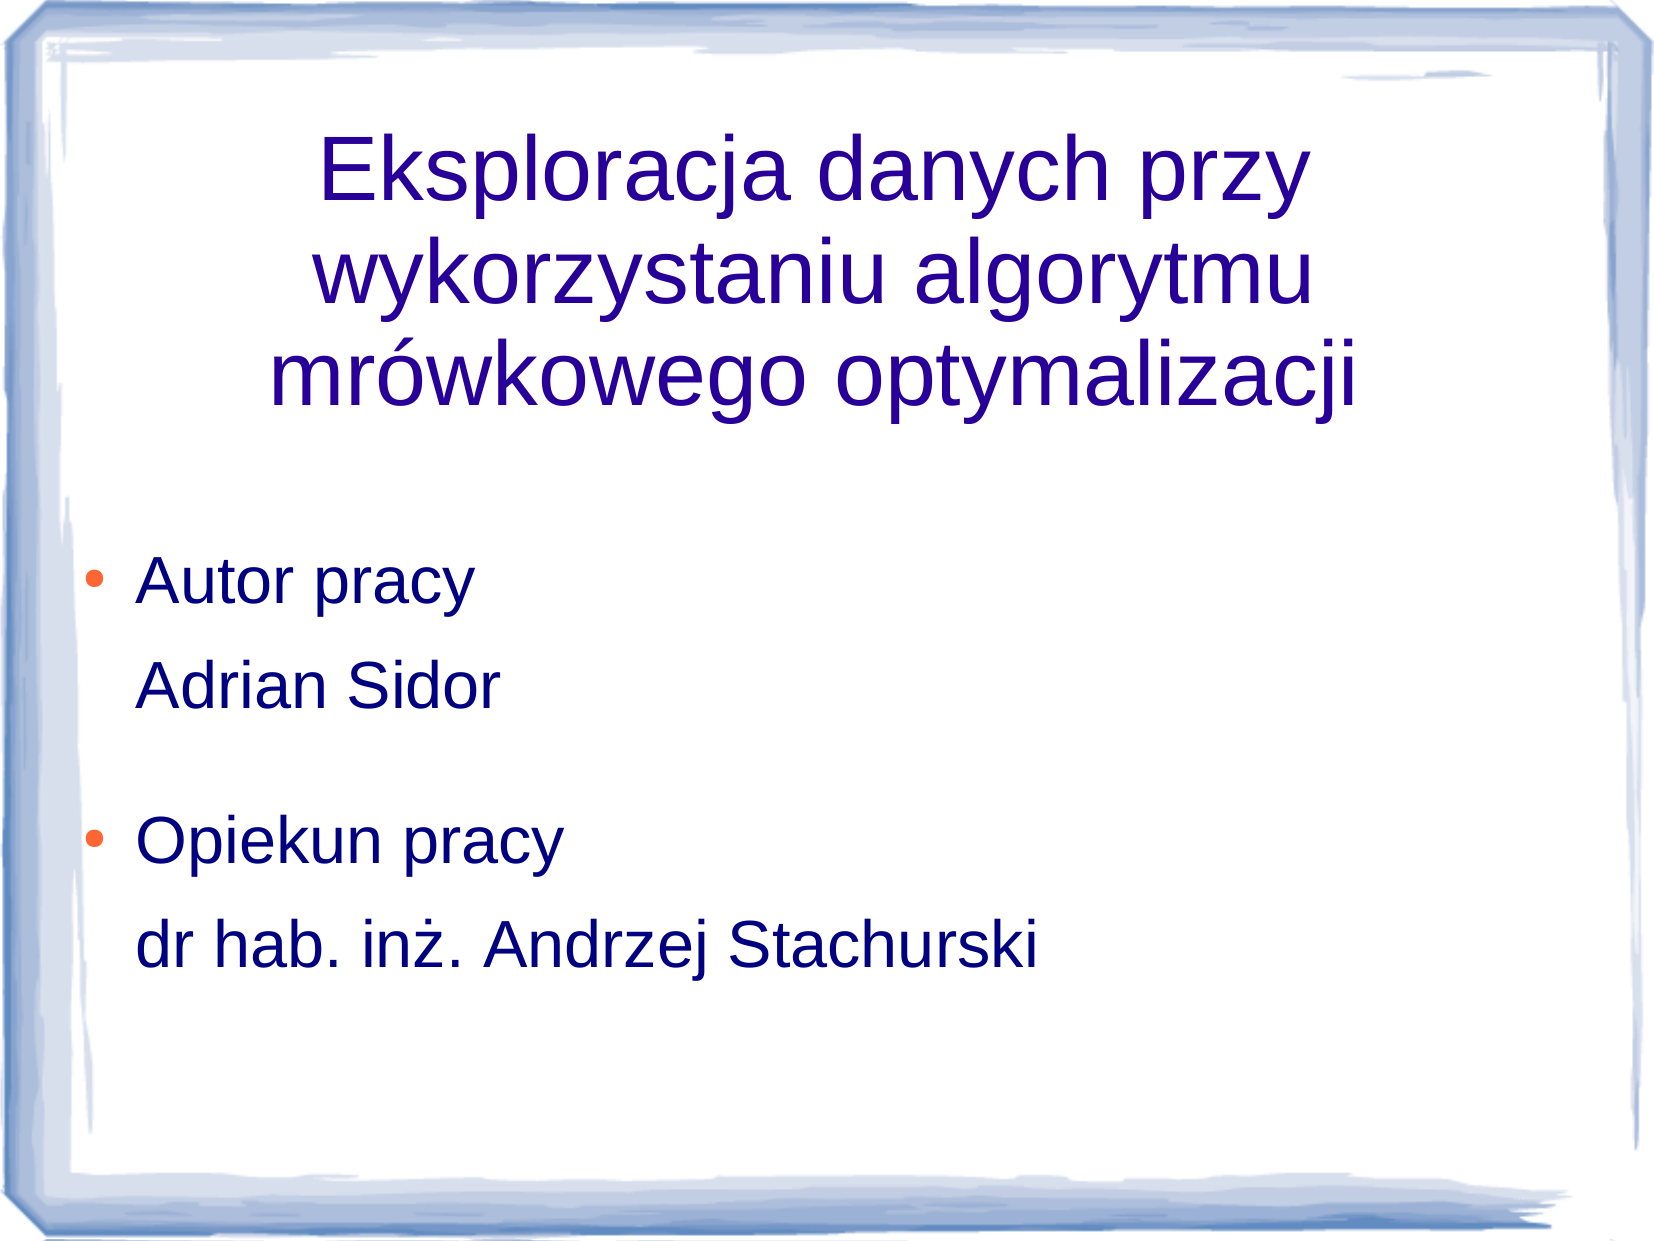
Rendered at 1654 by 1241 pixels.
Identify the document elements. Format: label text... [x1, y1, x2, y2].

picture [0, 0, 1654, 1241]
list Autor pracy Adrian Sidor [47, 543, 774, 757]
list Opiekun pracy dr hab. inż. Andrzej Stachurski [47, 803, 1170, 1194]
title Eksploracja danych przy wykorzystaniu algorytmu mrówkowego optymalizacji [70, 117, 1559, 426]
